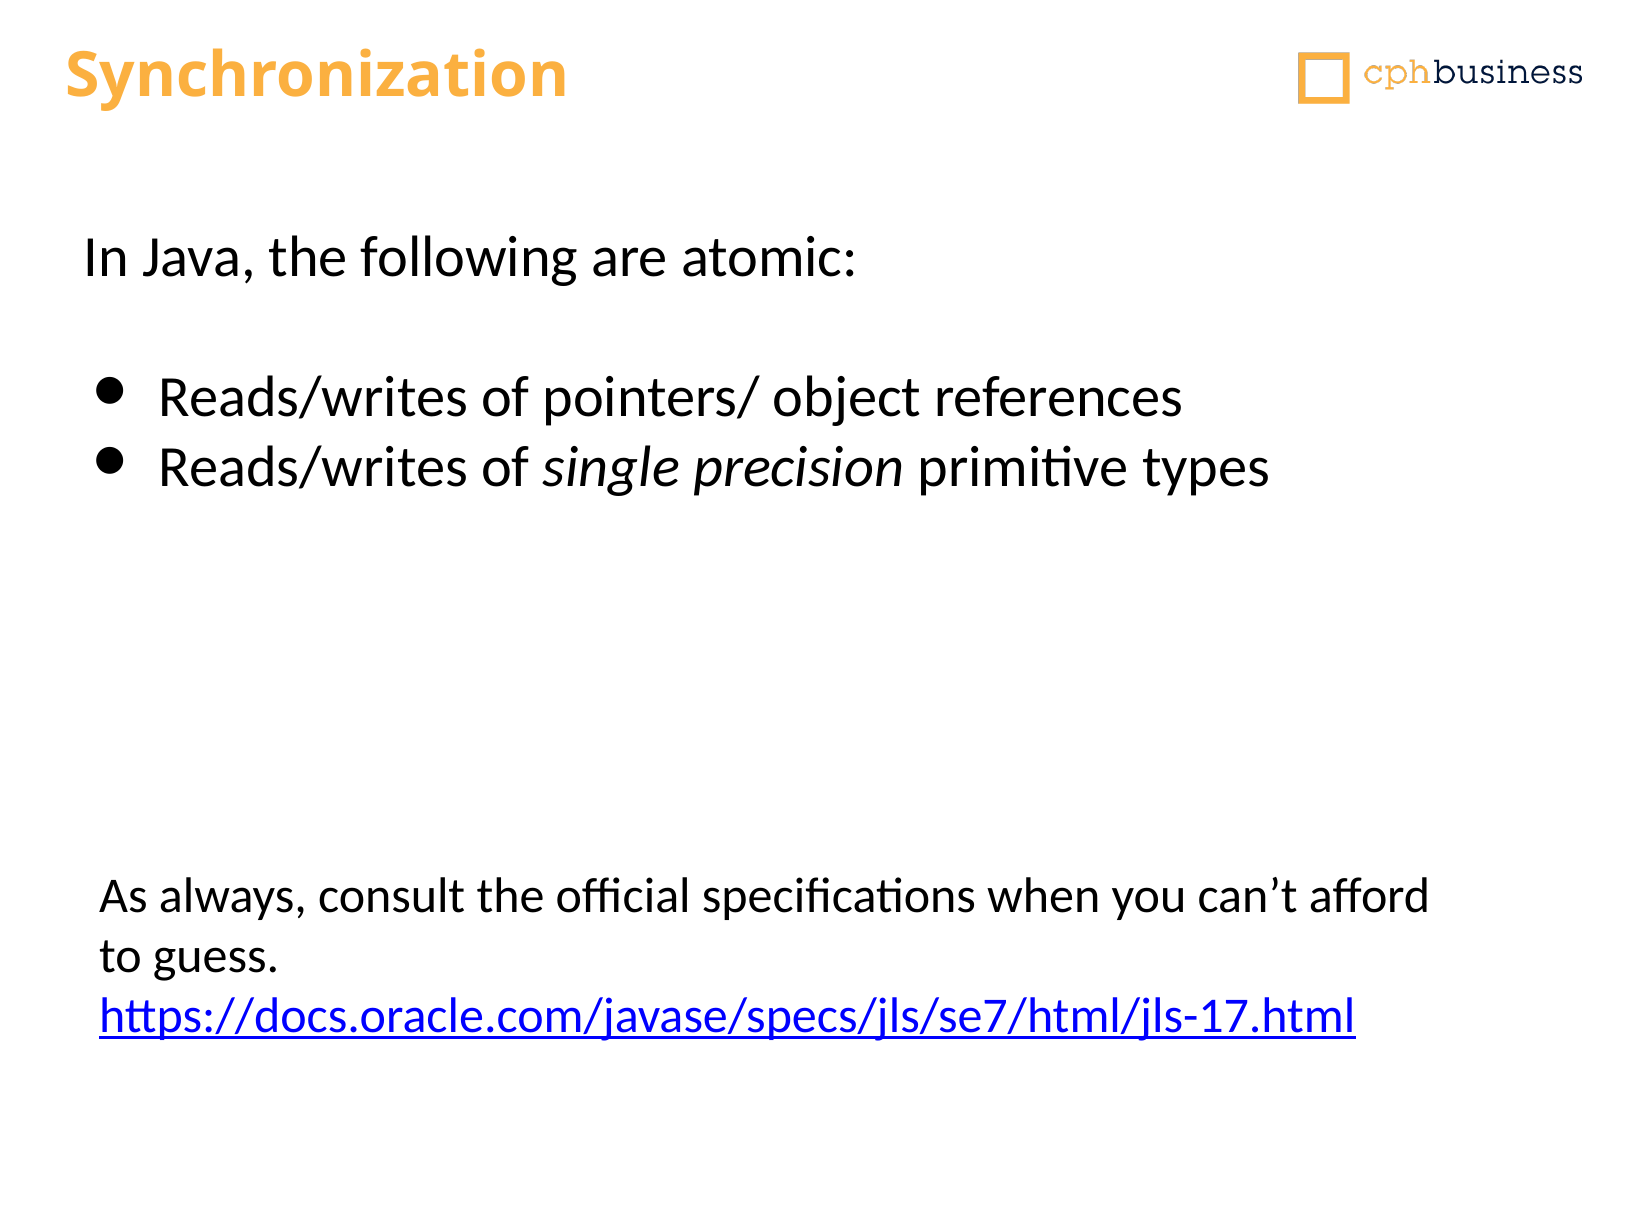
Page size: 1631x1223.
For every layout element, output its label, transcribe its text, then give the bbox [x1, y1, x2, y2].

picture [1247, 1, 1631, 155]
text_box In Java, the following are atomic: Reads/writes of pointers/ object references Reads/writes of single precision primitive types [67, 210, 1580, 1087]
text_box Synchronization [50, 26, 1317, 150]
text_box As always, consult the official specifications when you can’t afford to guess. https://docs.oracle.com/javase/specs/jls/se7/html/jls-17.html [84, 847, 1494, 1117]
